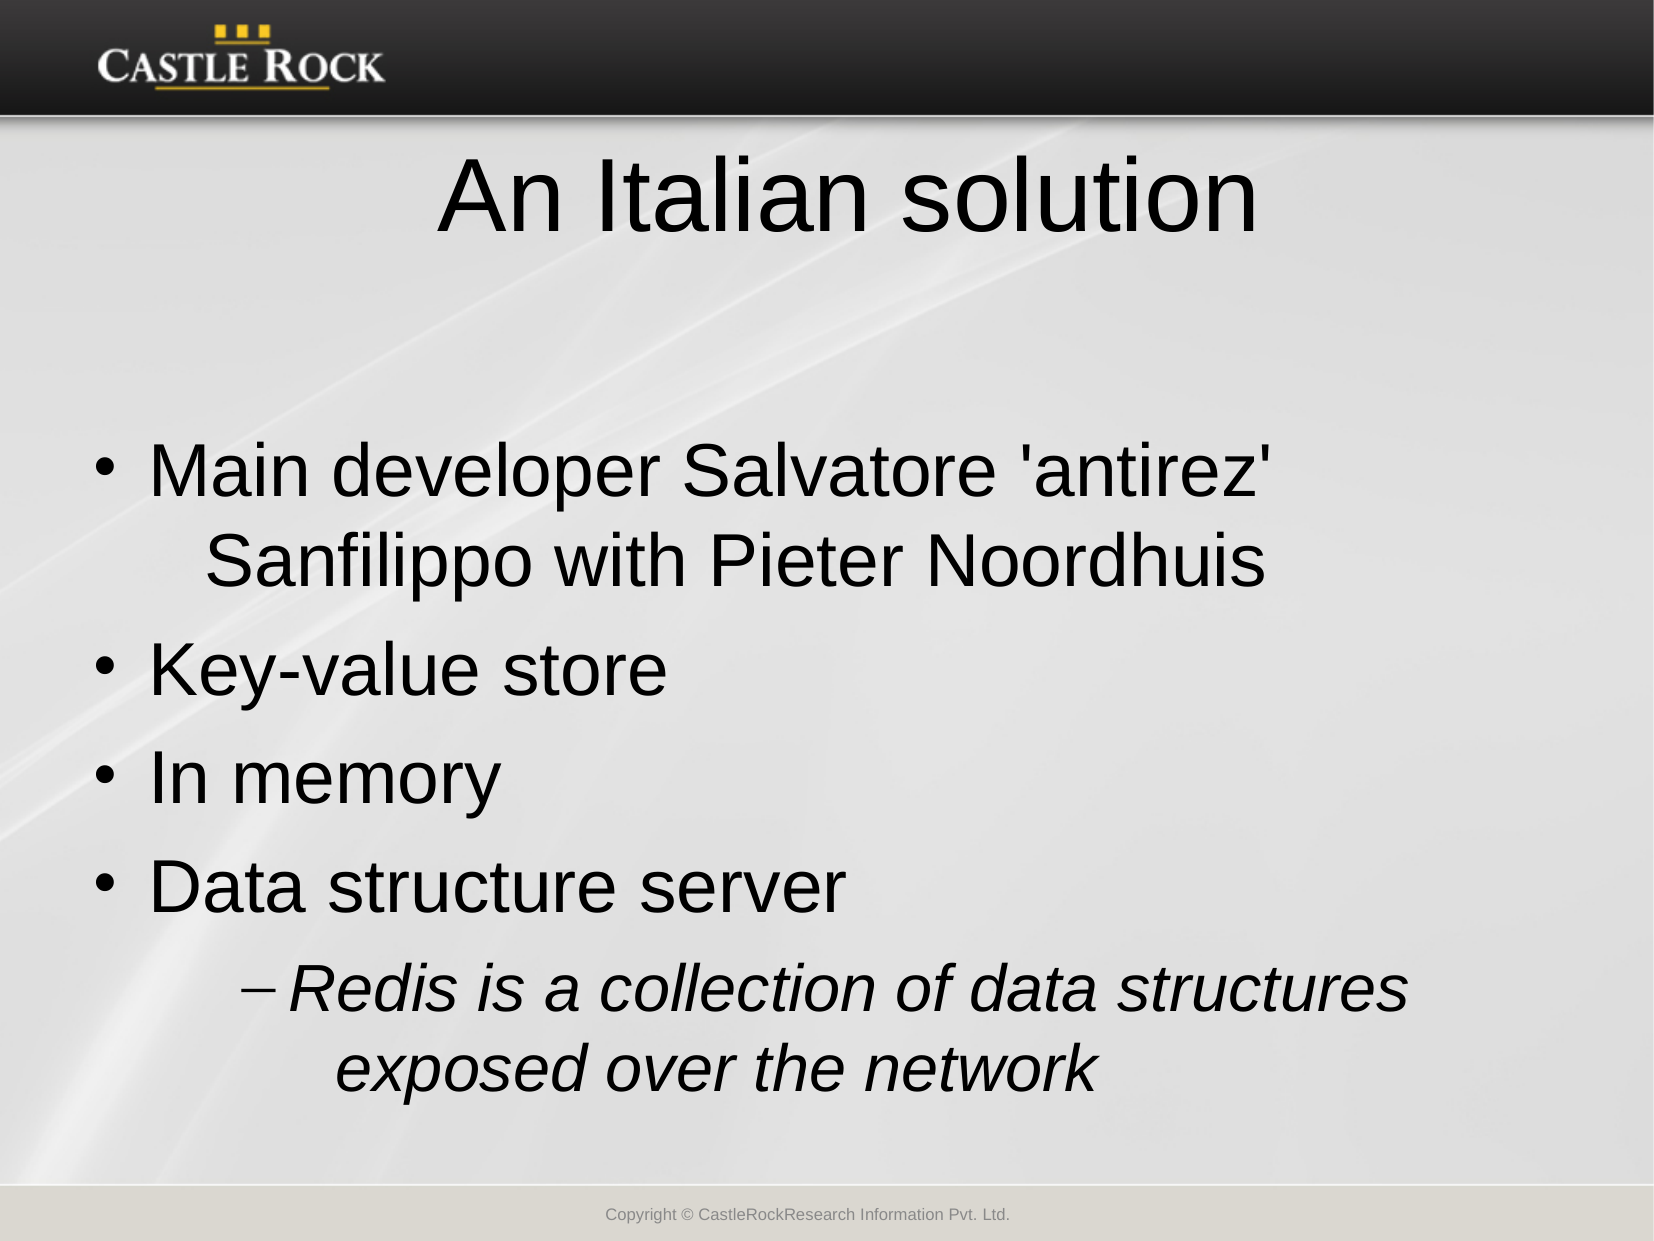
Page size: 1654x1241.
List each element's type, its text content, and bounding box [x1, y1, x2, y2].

list Main developer Salvatore 'antirez' Sanfilippo with Pieter Noordhuis Key-value store In memory Data structure server Redis is a collection of data structures exposed over the network [75, 304, 1563, 1126]
picture [0, 0, 1654, 1241]
title An Italian solution [87, 78, 1576, 301]
